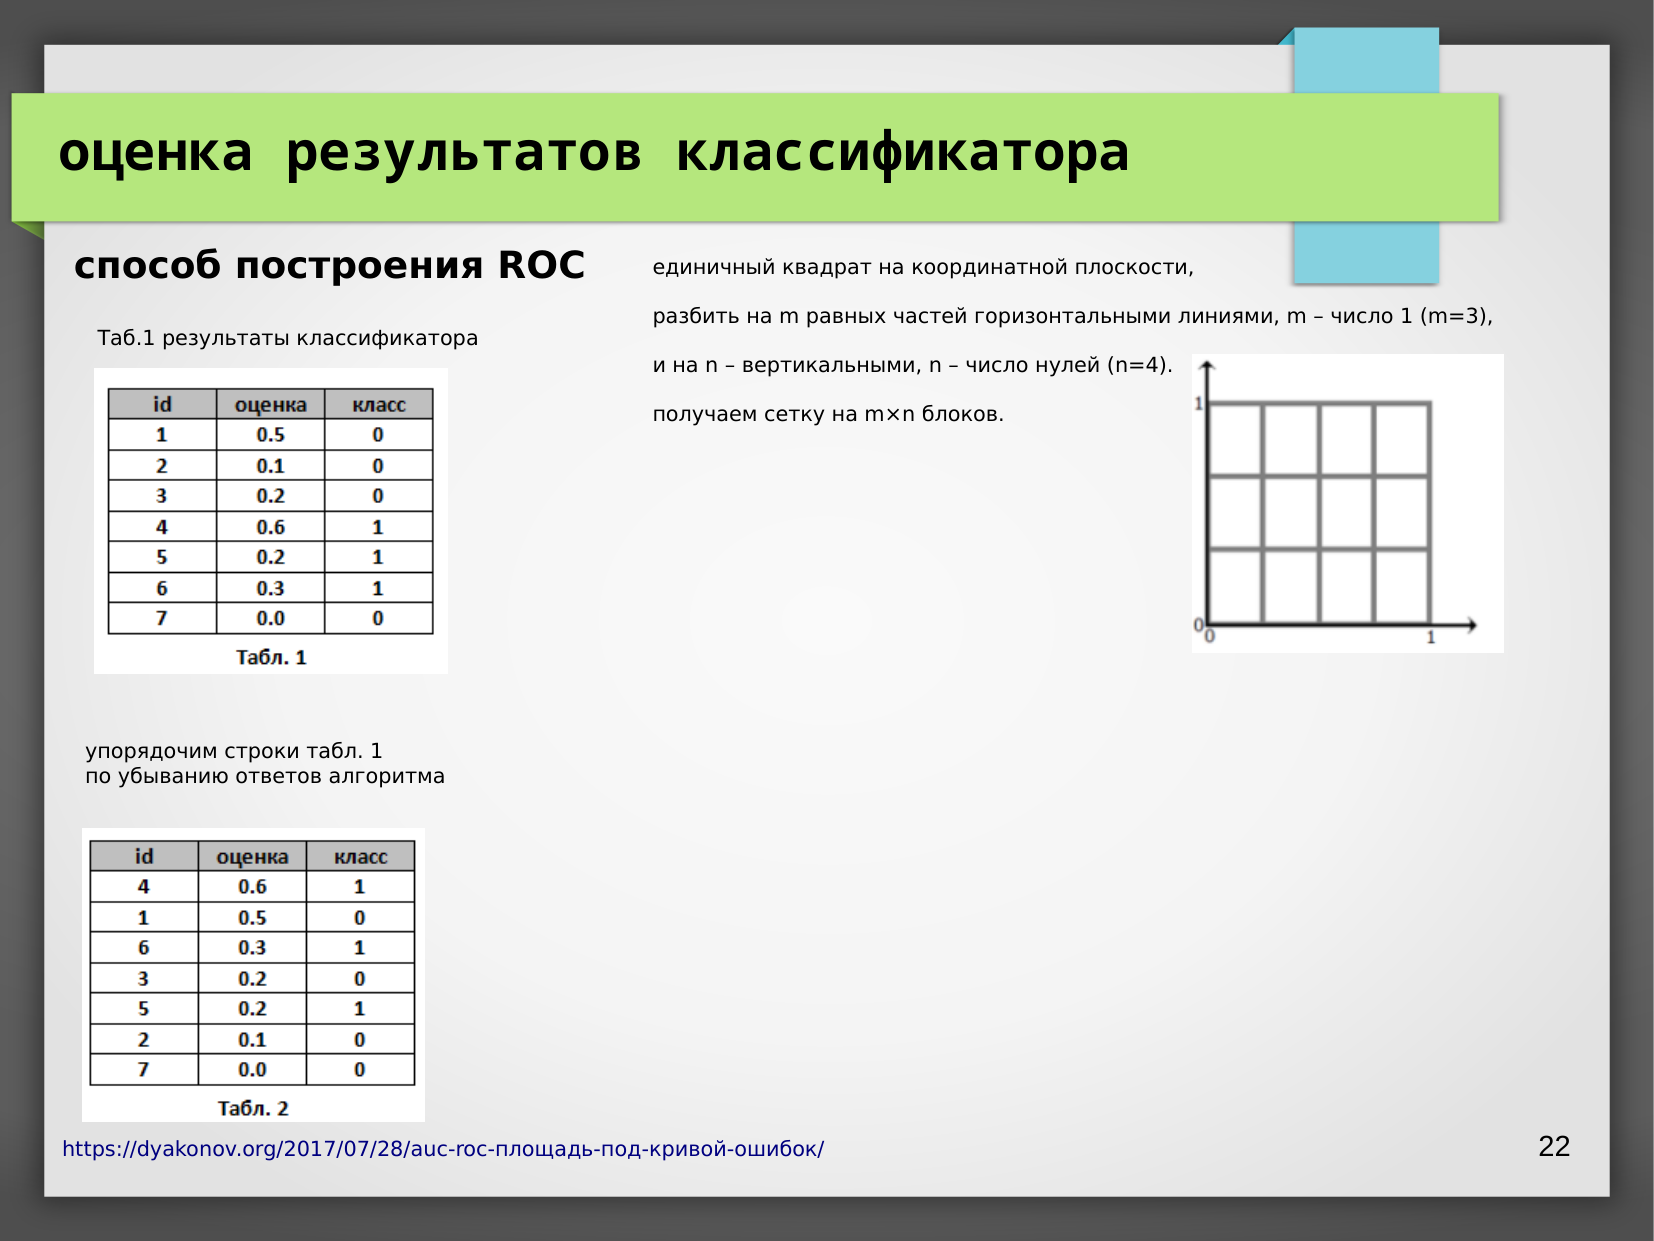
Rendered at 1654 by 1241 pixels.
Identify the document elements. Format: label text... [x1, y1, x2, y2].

title оценка результатов классификатора [59, 109, 1217, 190]
picture [0, 0, 1654, 1241]
text_box упорядочим строки табл. 1 по убыванию ответов алгоритма [70, 732, 461, 800]
text_box https://dyakonov.org/2017/07/28/auc-roc-площадь-под-кривой-ошибок/ [47, 1129, 875, 1193]
text_box способ построения ROC [59, 236, 615, 303]
text_box единичный квадрат на координатной плоскости, разбить на m равных частей горизонтальными линиями, m – число 1 (m=3), и на n – вертикальными, n – число нулей (n=4). получаем сетку на m×n блоков. [637, 248, 1548, 438]
text_box Таб.1 результаты классификатора [82, 318, 532, 387]
